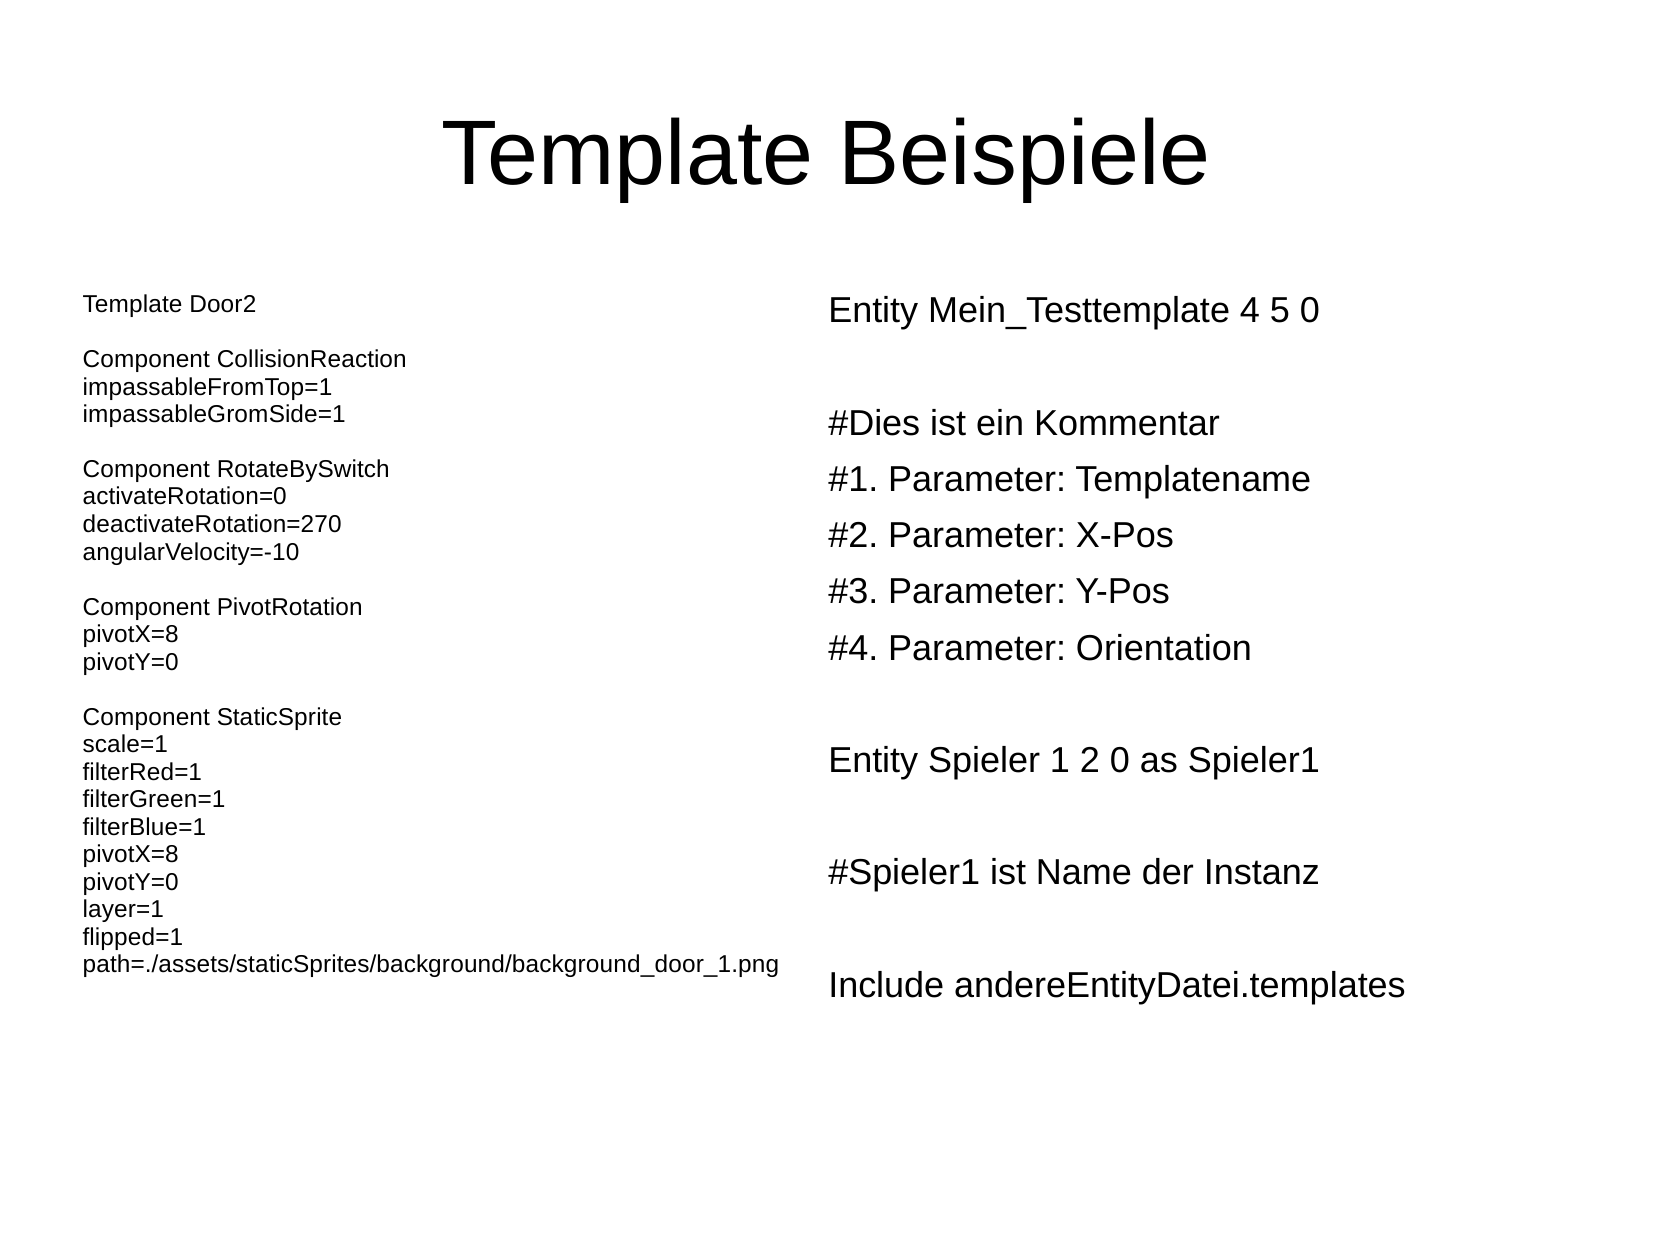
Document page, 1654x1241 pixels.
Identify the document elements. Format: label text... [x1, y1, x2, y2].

list Entity Mein_Testtemplate 4 5 0 #Dies ist ein Kommentar #1. Parameter: Templatename #2. Parameter: X-Pos #3. Parameter: Y-Pos #4. Parameter: Orientation Entity Spieler 1 2 0 as Spieler1 #Spieler1 ist Name der Instanz Include andereEntityDatei.templates [828, 290, 1539, 1010]
title Template Beispiele [82, 49, 1571, 257]
list Template Door2 Component CollisionReaction impassableFromTop=1 impassableGromSide=1 Component RotateBySwitch activateRotation=0 deactivateRotation=270 angularVelocity=-10 Component PivotRotation pivotX=8 pivotY=0 Component StaticSprite scale=1 filterRed=1 filterGreen=1 filterBlue=1 pivotX=8 pivotY=0 layer=1 flipped=1 path=./assets/staticSprites/background/background_door_1.png [82, 290, 793, 1010]
